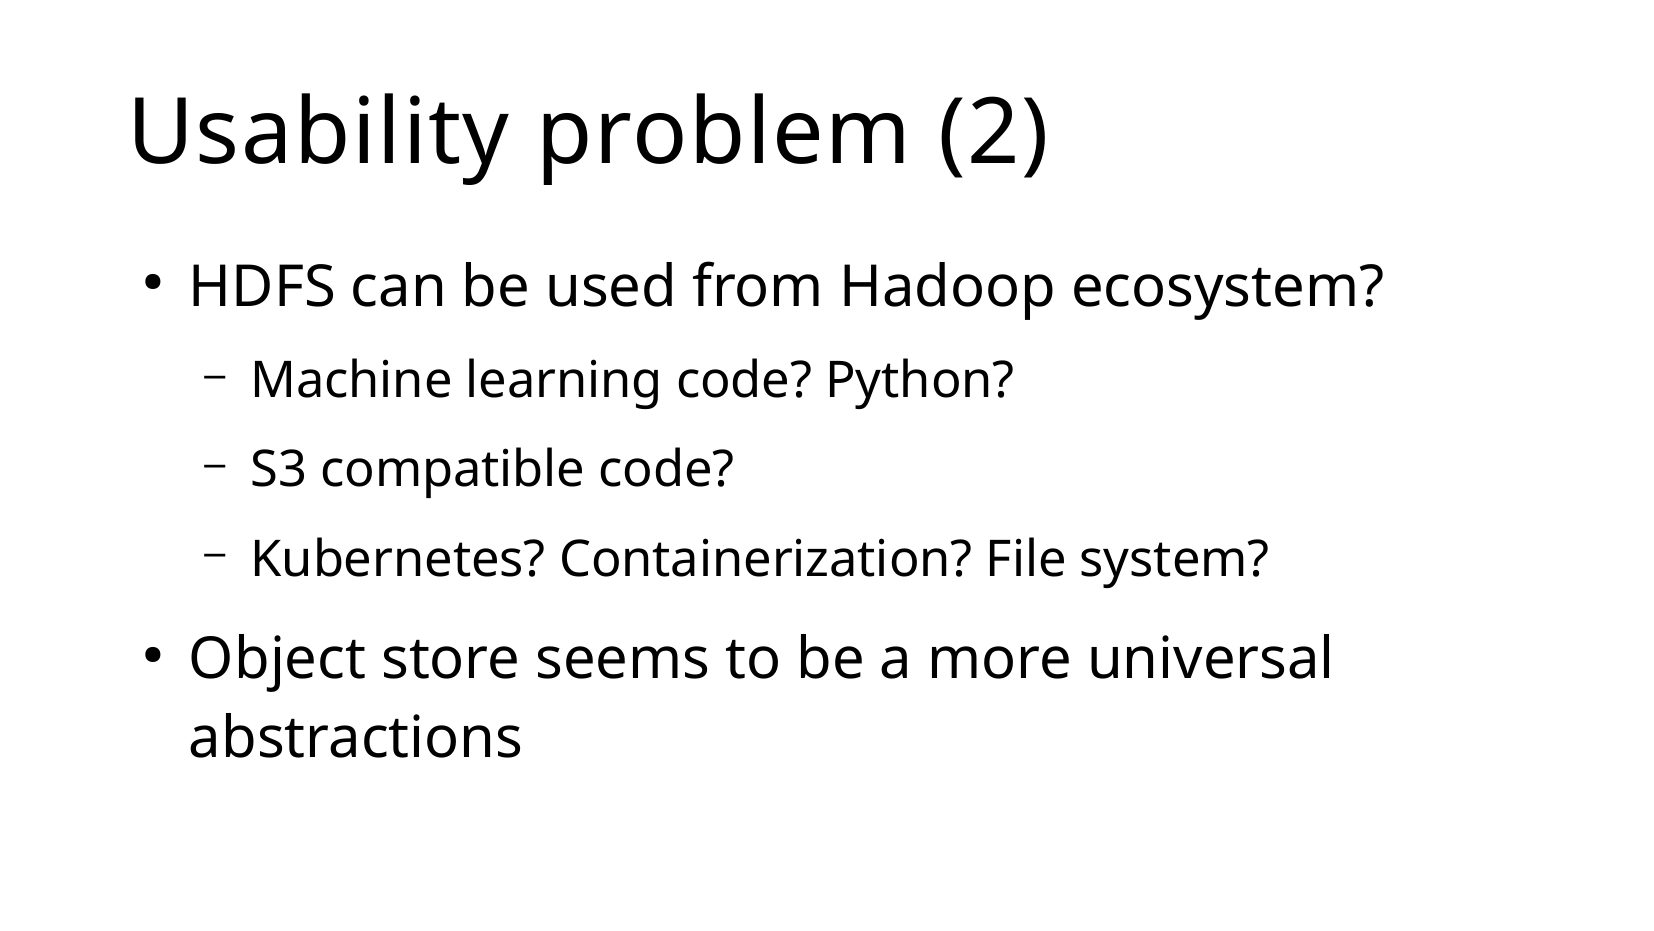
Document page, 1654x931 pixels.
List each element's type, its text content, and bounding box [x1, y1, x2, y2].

title Usability problem (2) [127, 69, 1654, 187]
list HDFS can be used from Hadoop ecosystem? Machine learning code? Python? S3 compatible code? Kubernetes? Containerization? File system? Object store seems to be a more universal abstractions [127, 244, 1527, 784]
